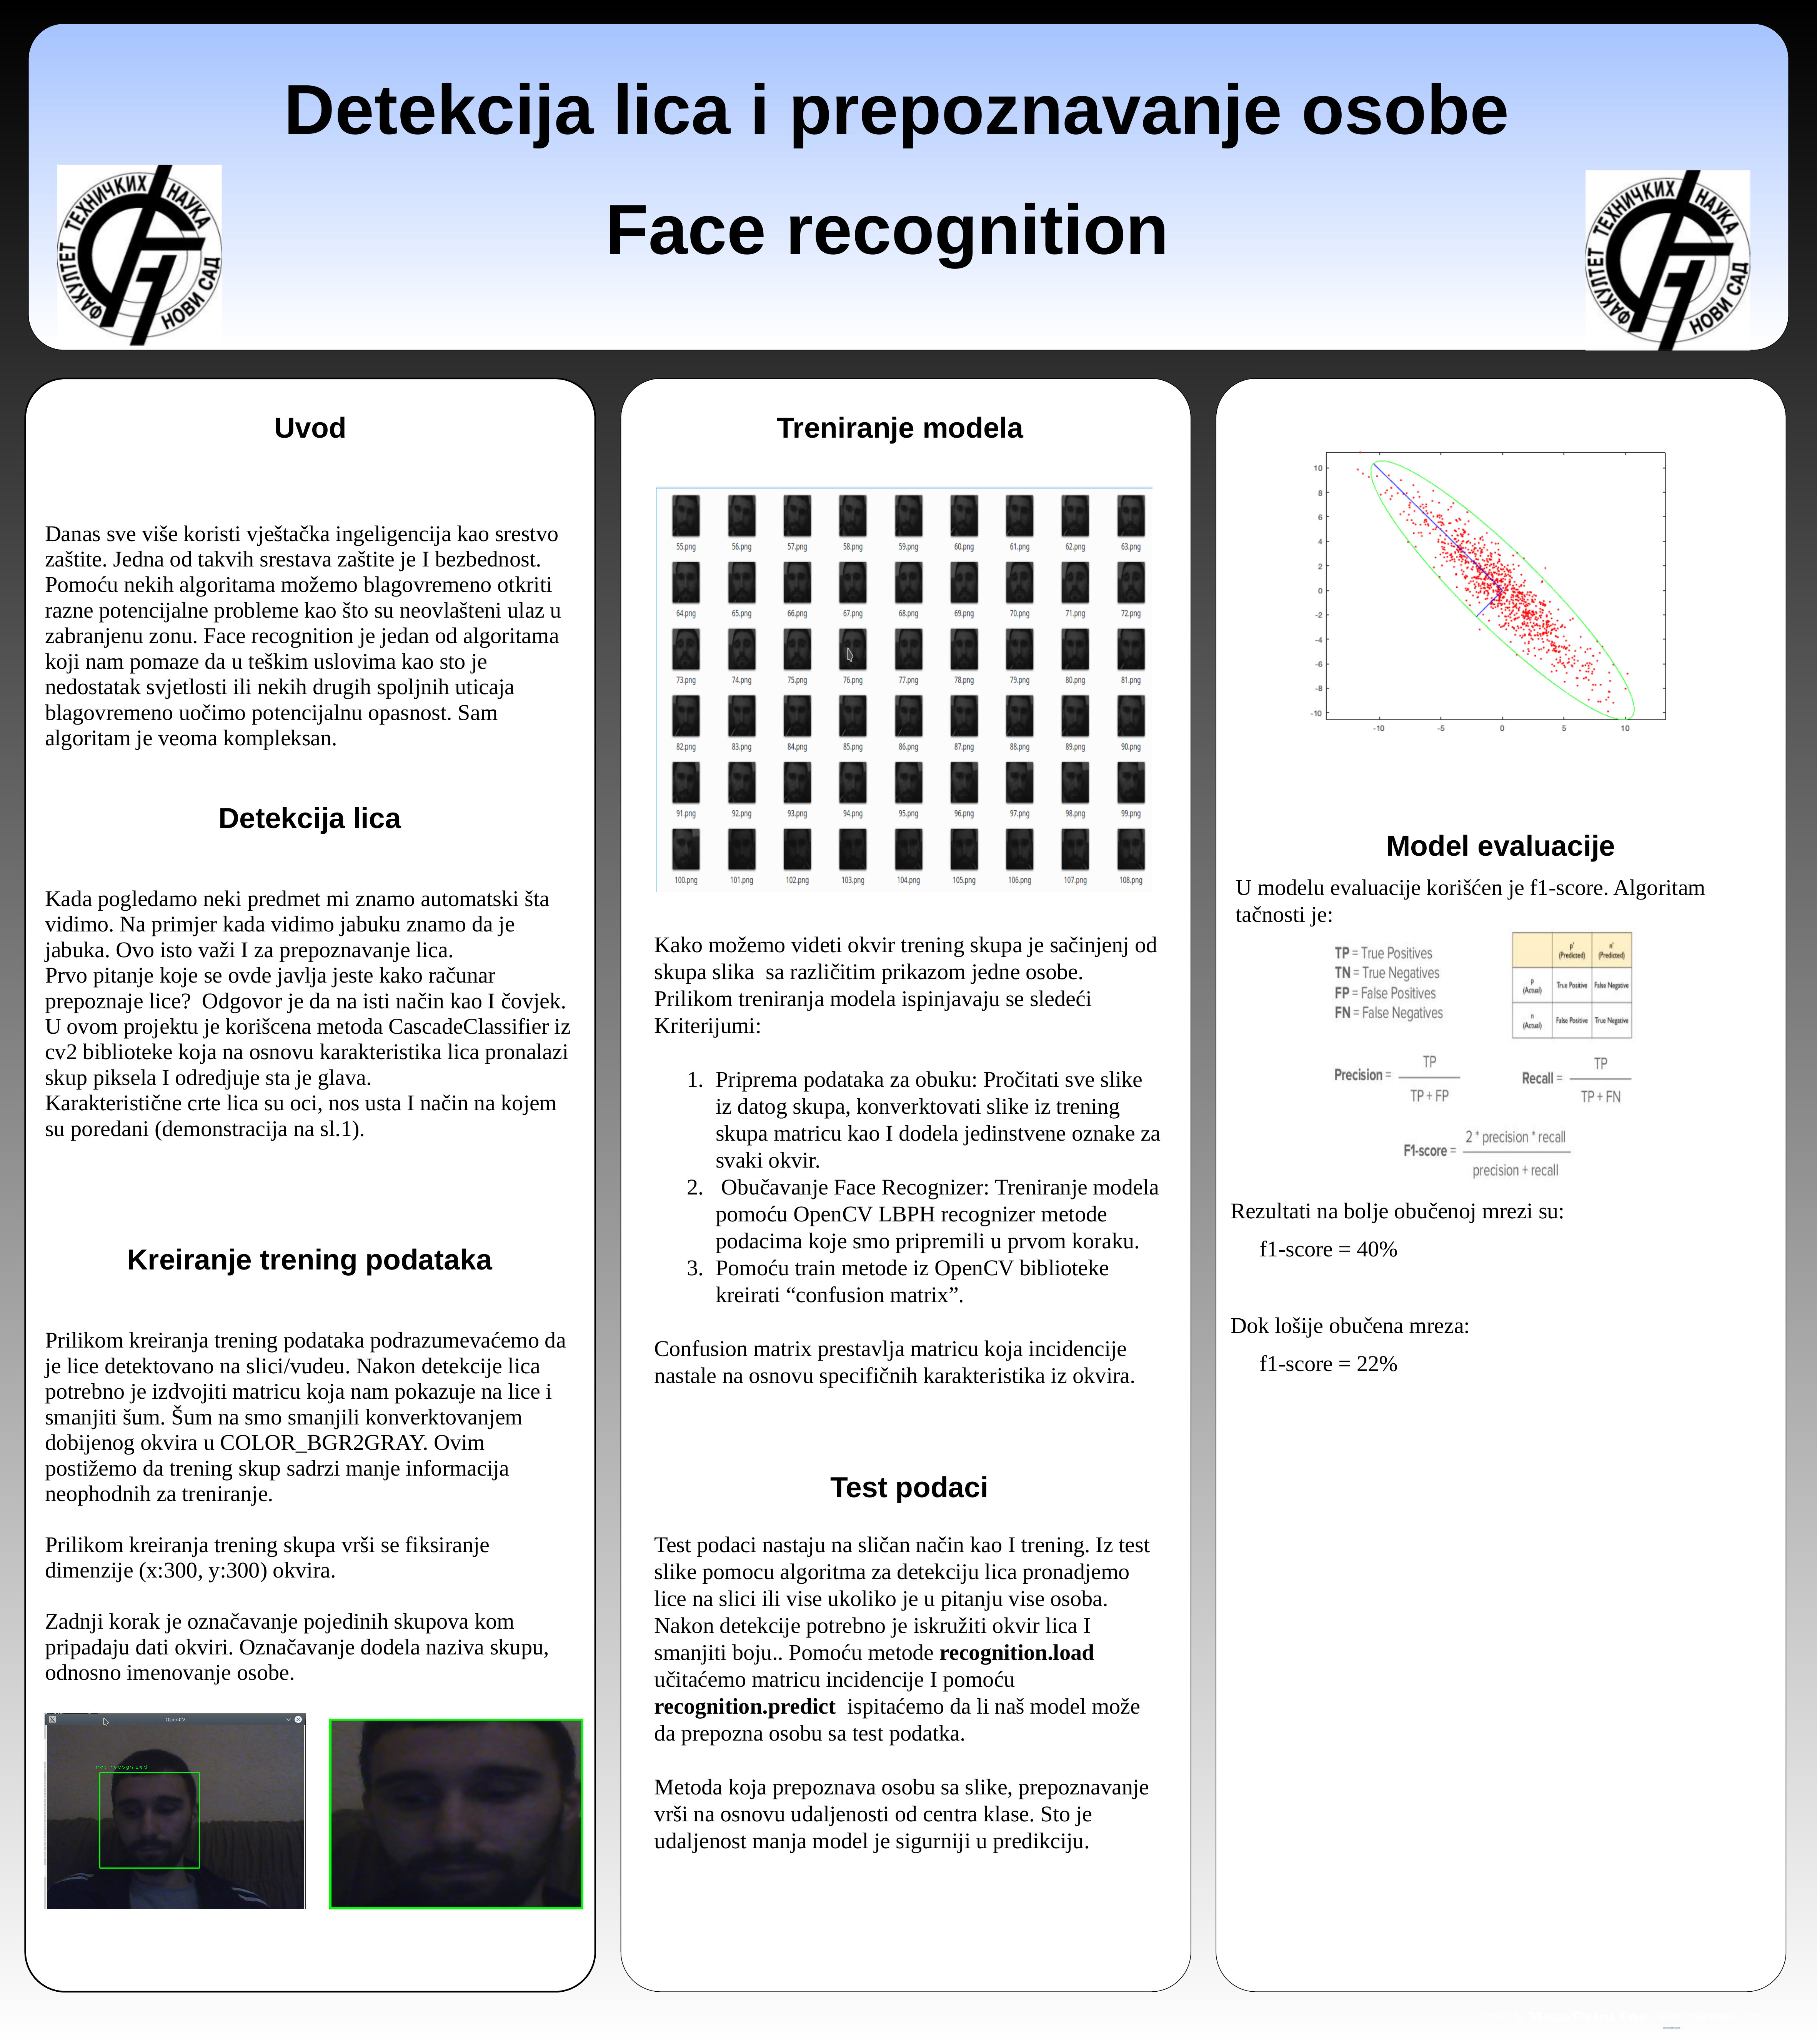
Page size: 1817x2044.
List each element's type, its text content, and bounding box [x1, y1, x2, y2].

text_box [1216, 378, 1786, 1992]
text_box [25, 378, 595, 1992]
picture [329, 1719, 583, 1910]
text_box Detekcija lica i prepoznavanje osobe Face recognition [50, 61, 1745, 339]
text_box Kako možemo videti okvir trening skupa je sačinjenj od skupa slika sa različitim prikazom jedne osobe. Prilikom treniranja modela ispinjavaju se sledeći Kriterijumi: 1. Priprema podataka za obuku: Pročitati sve slike iz datog skupa, konverktovati slike iz trening skupa matricu kao I dodela jedinstvene oznake za svaki okvir. 2. Obučavanje Face Recognizer: Treniranje modela pomoću OpenCV LBPH recognizer metode podacima koje smo pripremili u prvom koraku. 3. Pomoću train metode iz OpenCV biblioteke kreirati “confusion matrix”. Confusion matrix prestavlja matricu koja incidencije nastale na osnovu specifičnih karakteristika iz okvira. Test podaci Test podaci nastaju na sličan način kao I trening. Iz test slike pomocu algoritma za detekciju lica pronadjemo lice na slici ili vise ukoliko je u pitanju vise osoba. Nakon detekcije potrebno je iskružiti okvir lica I smanjiti boju.. Pomoću metode recognition.load učitaćemo matricu incidencije I pomoću recognition.predict ispitaćemo da li naš model može da prepozna osobu sa test podatka. Metoda koja prepoznava osobu sa slike, prepoznavanje vrši na osnovu udaljenosti od centra klase. Sto je udaljenost manja model je sigurniji u predikciju. [651, 929, 1167, 1962]
picture [1269, 428, 1708, 756]
picture [656, 486, 1152, 892]
text_box [621, 378, 1191, 1992]
picture [1294, 928, 1673, 1194]
text_box Model evaluacije U modelu evaluacije korišćen je f1-score. Algoritam tačnosti je: [1232, 825, 1770, 929]
picture [57, 164, 222, 346]
picture [1586, 170, 1750, 351]
text_box Danas sve više koristi vještačka ingeligencija kao srestvo zaštite. Jedna od takvih srestava zaštite je I bezbednost. Pomoću nekih algoritama možemo blagovremeno otkriti razne potencijalne probleme kao što su neovlašteni ulaz u zabranjenu zonu. Face recognition je jedan od algoritama koji nam pomaze da u teškim uslovima kao sto je nedostatak svjetlosti ili nekih drugih spoljnih uticaja blagovremeno uočimo potencijalnu opasnost. Sam algoritam je veoma kompleksan. Detekcija lica Kada pogledamo neki predmet mi znamo automatski šta vidimo. Na primjer kada vidimo jabuku znamo da je jabuka. Ovo isto važi I za prepoznavanje lica. Prvo pitanje koje se ovde javlja jeste kako računar prepoznaje lice? Odgovor je da na isti način kao I čovjek. U ovom projektu je korišcena metoda CascadeClassifier iz cv2 biblioteke koja na osnovu karakteristika lica pronalazi skup piksela I odredjuje sta je glava. Karakteristične crte lica su oci, nos usta I način na kojem su poredani (demonstracija na sl.1). Kreiranje trening podataka Prilikom kreiranja trening podataka podrazumevaćemo da je lice detektovano na slici/vudeu. Nakon detekcije lica potrebno je izdvojiti matricu koja nam pokazuje na lice i smanjiti šum. Šum na smo smanjili konverktovanjem dobijenog okvira u COLOR_BGR2GRAY. Ovim postižemo da trening skup sadrzi manje informacija neophodnih za treniranje. Prilikom kreiranja trening skupa vrši se fiksiranje dimenzije (x:300, y:300) okvira. Zadnji korak je označavanje pojedinih skupova kom pripadaju dati okviri. Označavanje dodela naziva skupu, odnosno imenovanje osobe. [41, 518, 579, 1917]
text_box Treniranje modela [643, 407, 1157, 446]
text_box [28, 23, 1789, 350]
picture [45, 1713, 306, 1909]
text_box Rezultati na bolje obučenoj mrezi su: f1-score = 40% Dok lošije obučena mreza: f1-score = 22% [1227, 1194, 1765, 1378]
text_box Uvod [40, 407, 581, 446]
